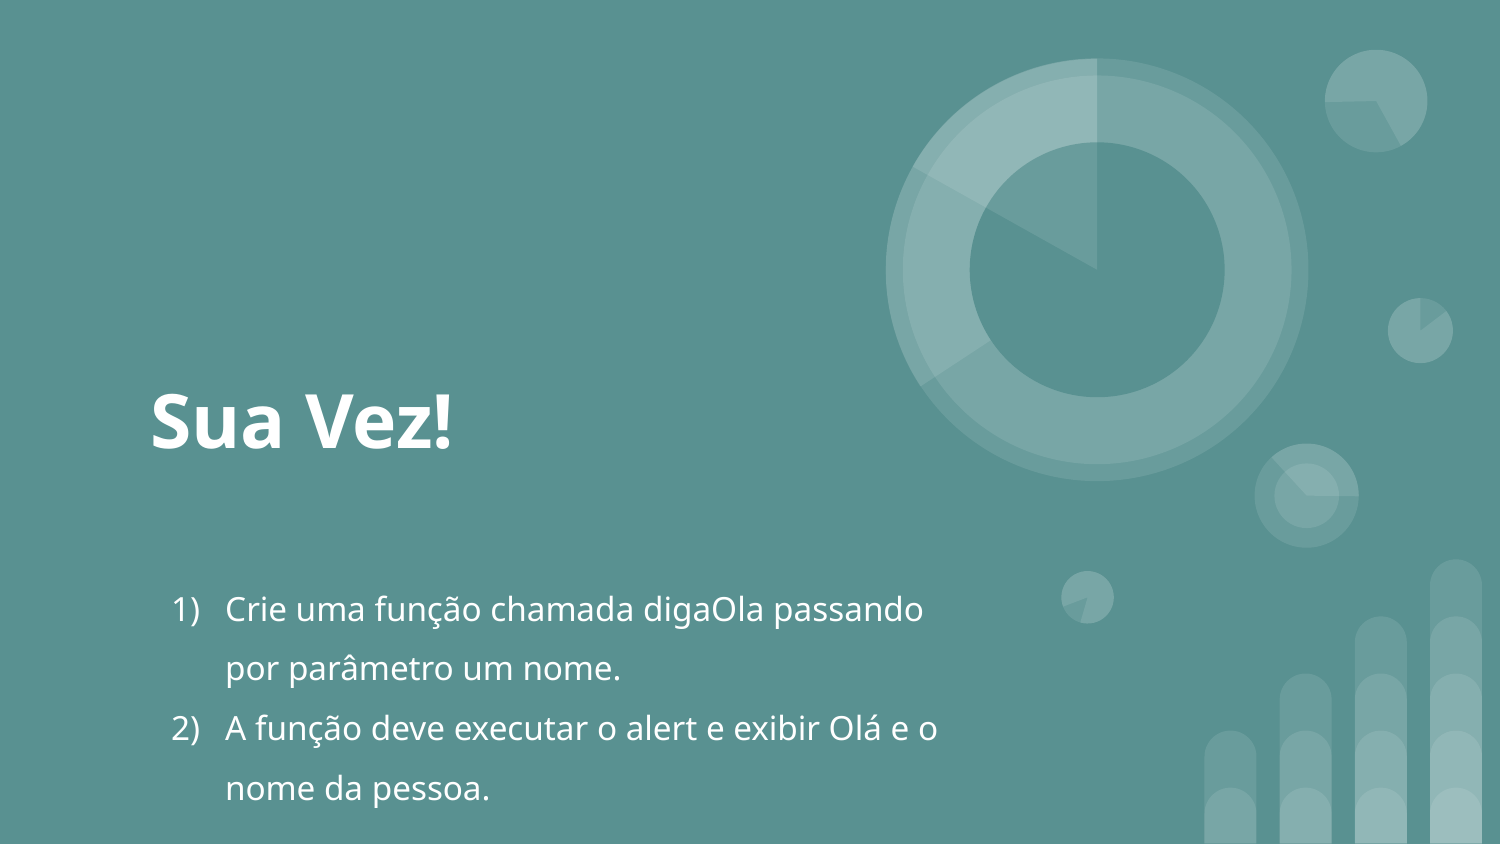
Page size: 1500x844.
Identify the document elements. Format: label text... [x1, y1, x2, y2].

subtitle Crie uma função chamada digaOla passando por parâmetro um nome. A função deve executar o alert e exibir Olá e o nome da pessoa. [135, 552, 971, 814]
title Sua Vez! [135, 264, 834, 552]
